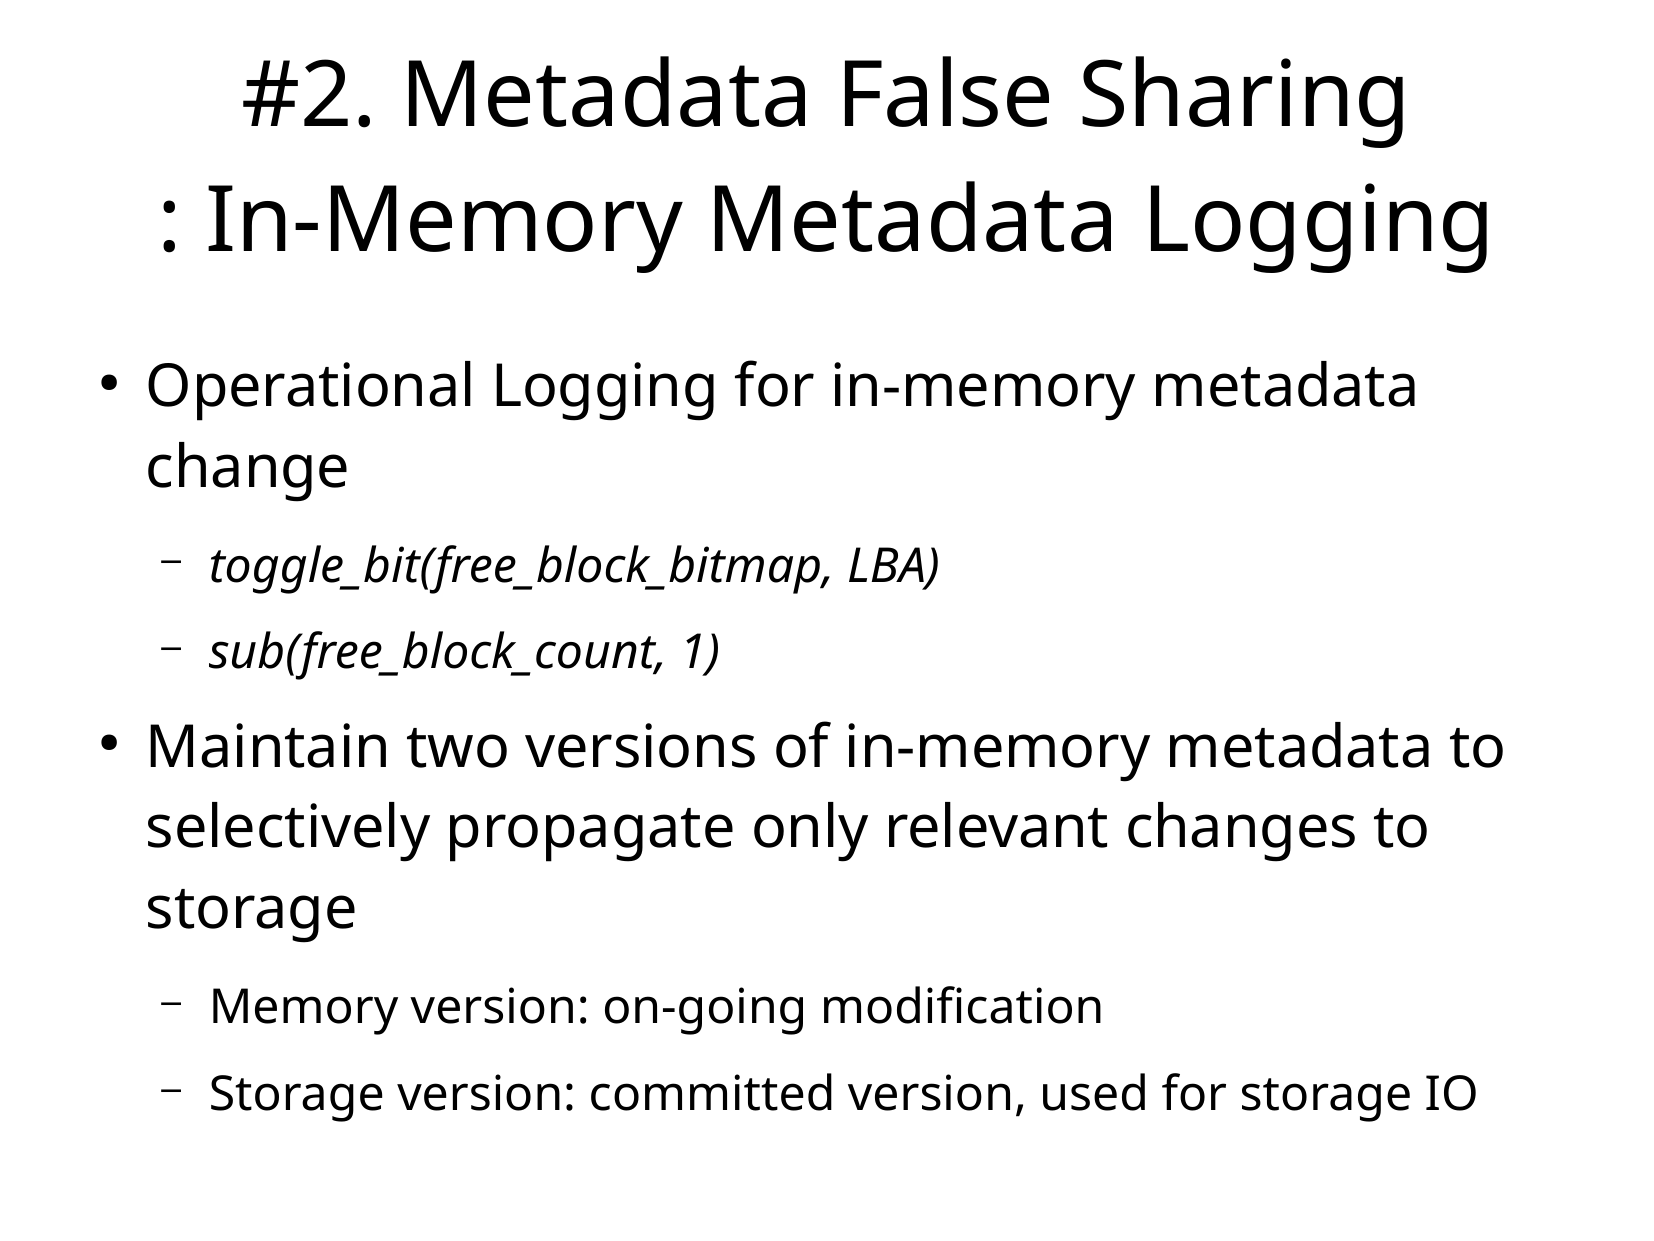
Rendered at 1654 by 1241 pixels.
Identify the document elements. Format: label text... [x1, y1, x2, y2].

title #2. Metadata False Sharing : In-Memory Metadata Logging [82, 27, 1571, 279]
list Operational Logging for in-memory metadata change toggle_bit(free_block_bitmap, LBA) sub(free_block_count, 1) Maintain two versions of in-memory metadata to selectively propagate only relevant changes to storage Memory version: on-going modification Storage version: committed version, used for storage IO [82, 343, 1571, 1134]
